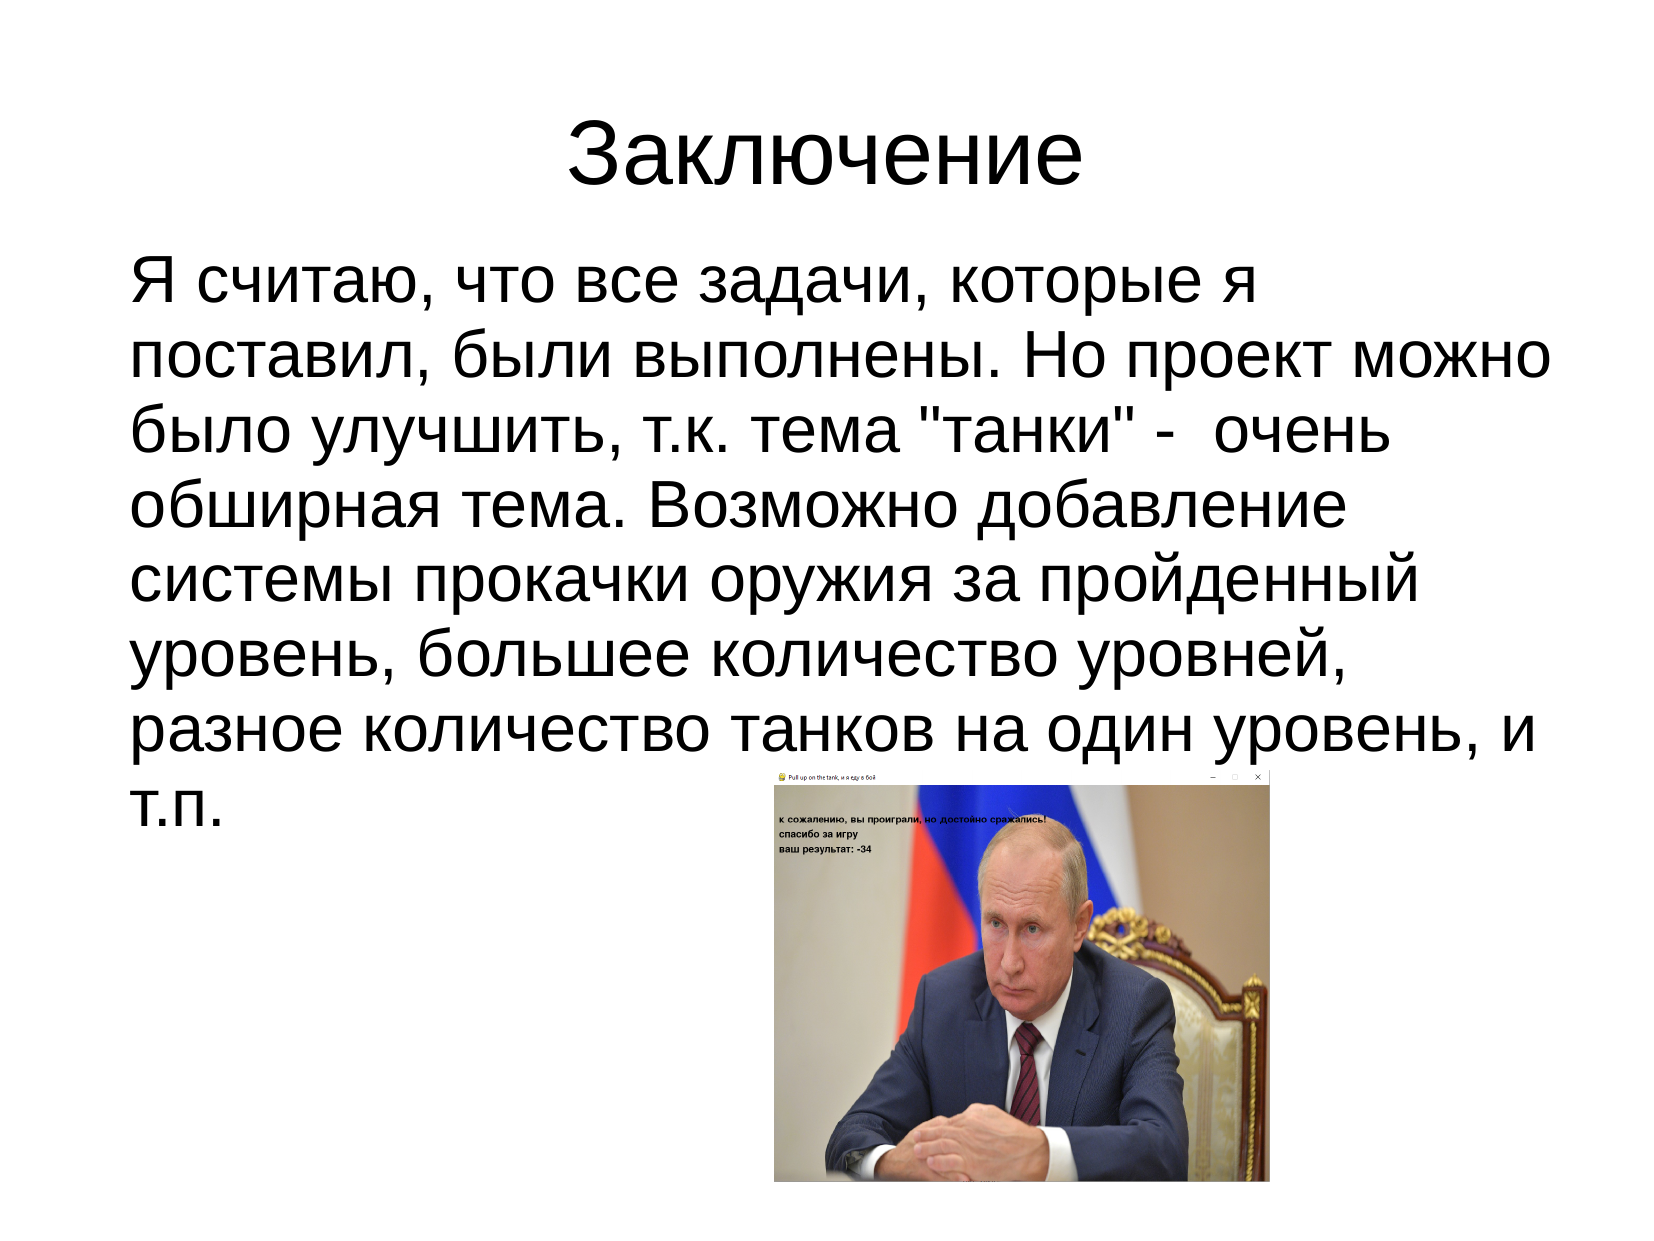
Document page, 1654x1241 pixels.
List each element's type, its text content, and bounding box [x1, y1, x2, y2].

title Заключение [82, 49, 1571, 257]
picture [774, 770, 1270, 1182]
list Я считаю, что все задачи, которые я поставил, были выполнены. Но проект можно было улучшить, т.к. тема "танки" - очень обширная тема. Возможно добавление системы прокачки оружия за пройденный уровень, большее количество уровней, разное количество танков на один уровень, и т.п. [59, 242, 1565, 916]
